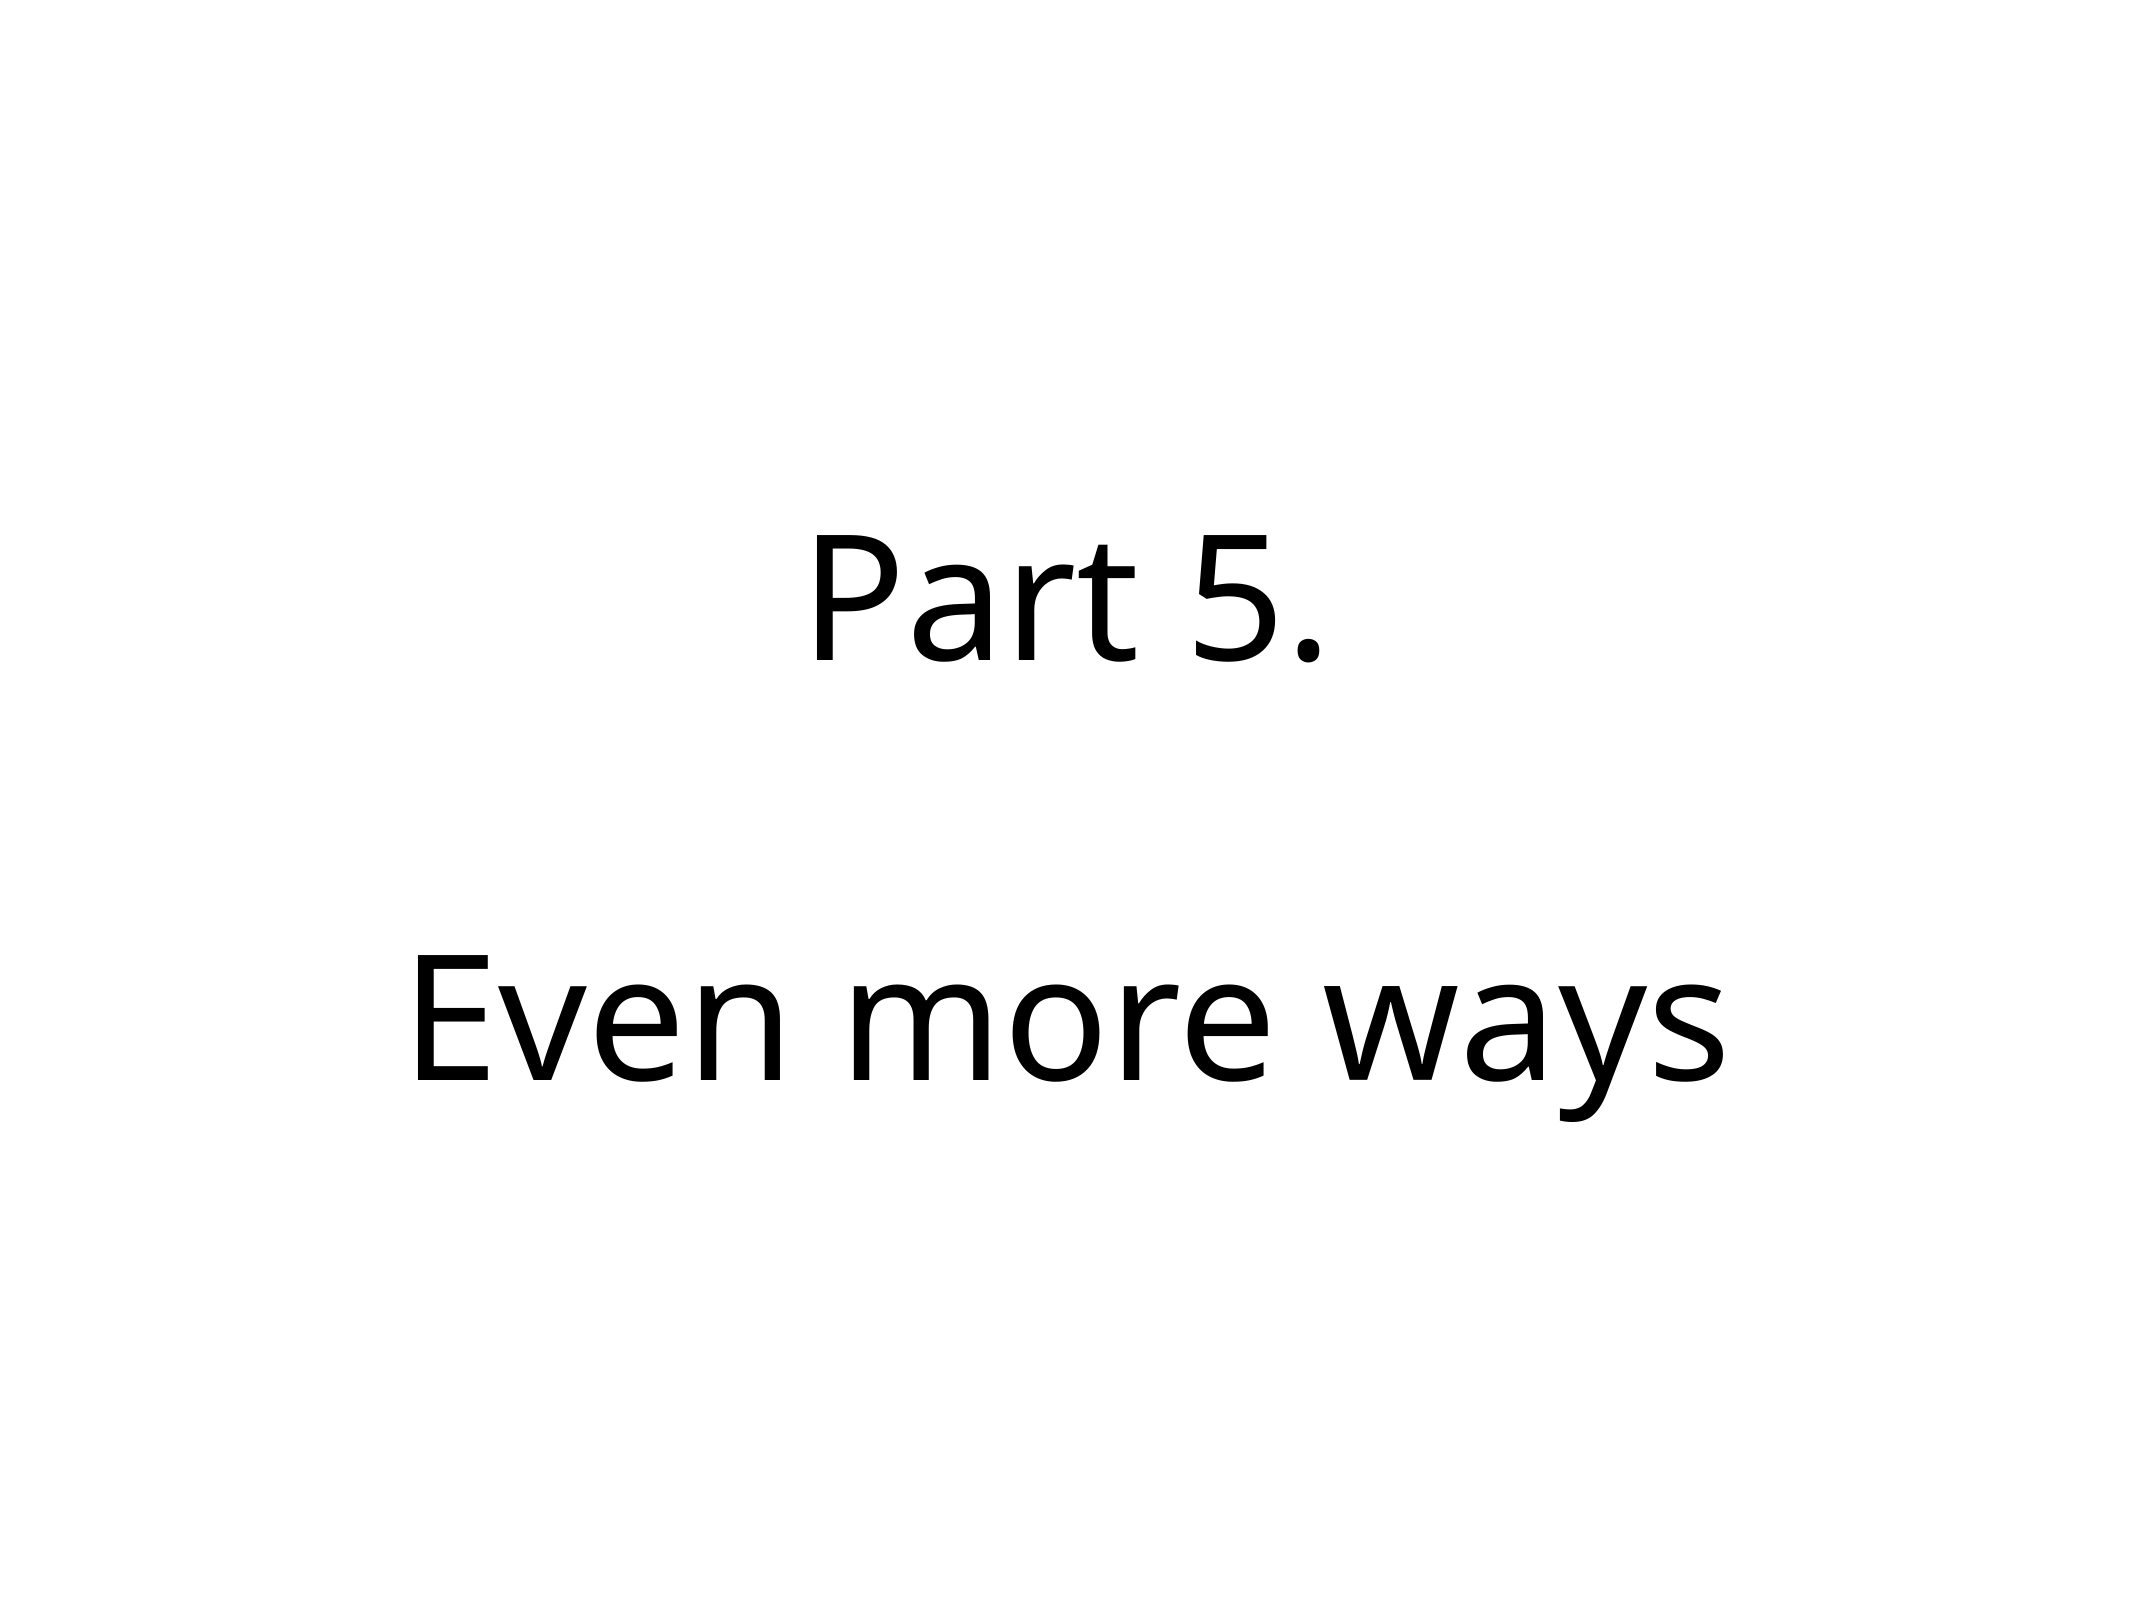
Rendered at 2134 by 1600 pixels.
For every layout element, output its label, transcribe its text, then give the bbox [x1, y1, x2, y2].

title Part 5. Even more ways [208, 476, 1925, 1124]
